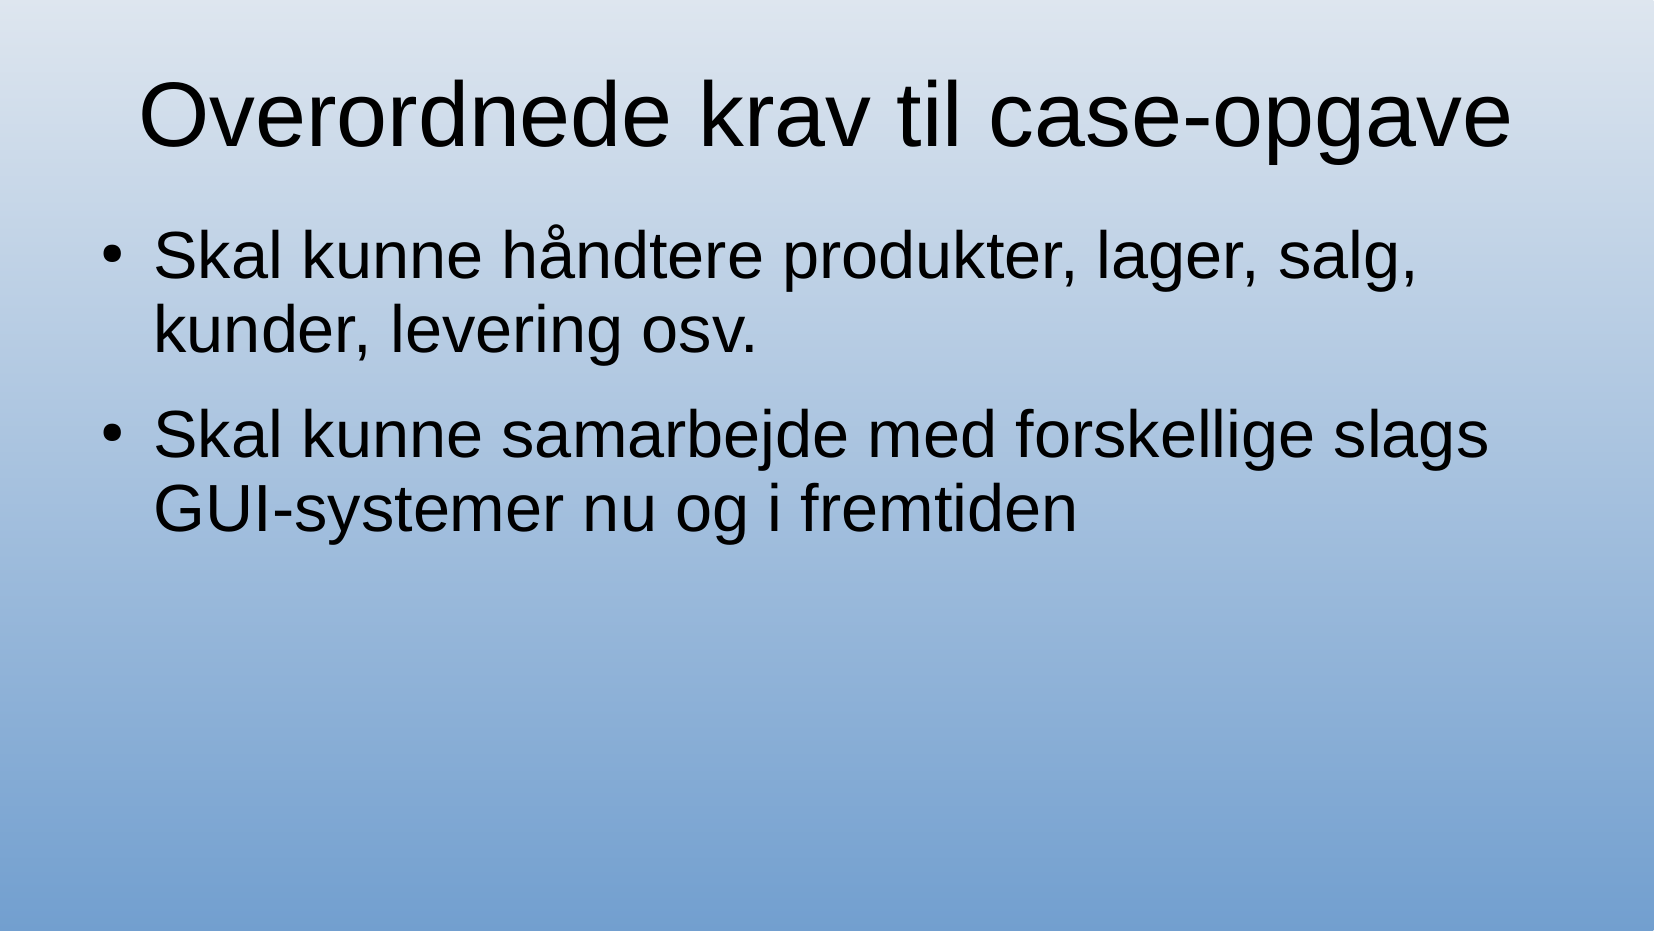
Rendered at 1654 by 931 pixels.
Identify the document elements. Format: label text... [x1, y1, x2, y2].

title Overordnede krav til case-opgave [82, 37, 1571, 193]
list Skal kunne håndtere produkter, lager, salg, kunder, levering osv. Skal kunne samarbejde med forskellige slags GUI-systemer nu og i fremtiden [82, 217, 1571, 758]
